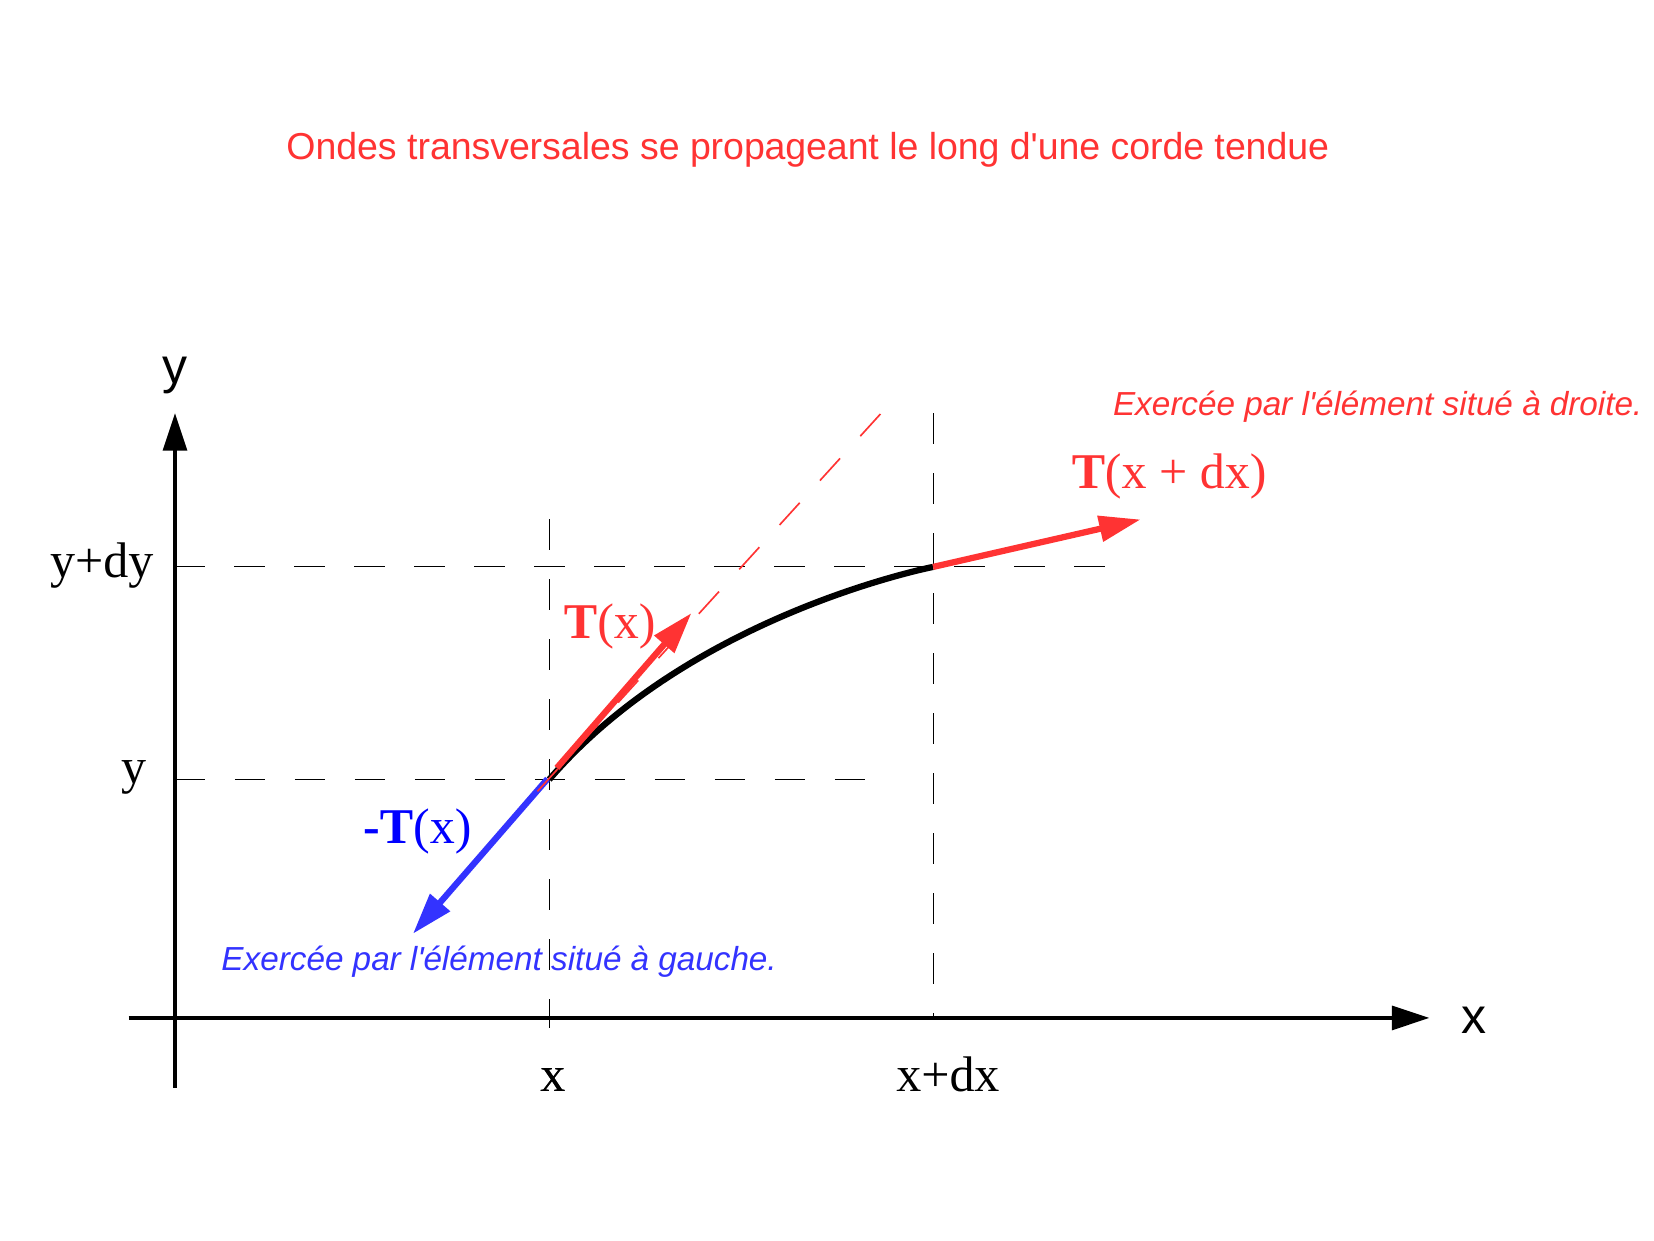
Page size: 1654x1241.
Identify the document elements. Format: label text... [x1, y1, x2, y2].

text_box T(x + dx) [1057, 437, 1300, 509]
text_box -T(x) [348, 791, 491, 864]
text_box x [525, 1039, 585, 1111]
text_box y+dy [35, 525, 201, 597]
text_box Ondes transversales se propageant le long d'une corde tendue [271, 118, 1376, 178]
text_box x [1446, 980, 1495, 1052]
text_box y [106, 732, 166, 804]
text_box Exercée par l'élément situé à droite. [1098, 377, 1654, 438]
text_box T(x) [549, 586, 680, 686]
text_box y [147, 330, 207, 402]
text_box Exercée par l'élément situé à gauche. [206, 933, 810, 993]
text_box x+dx [881, 1039, 1047, 1111]
